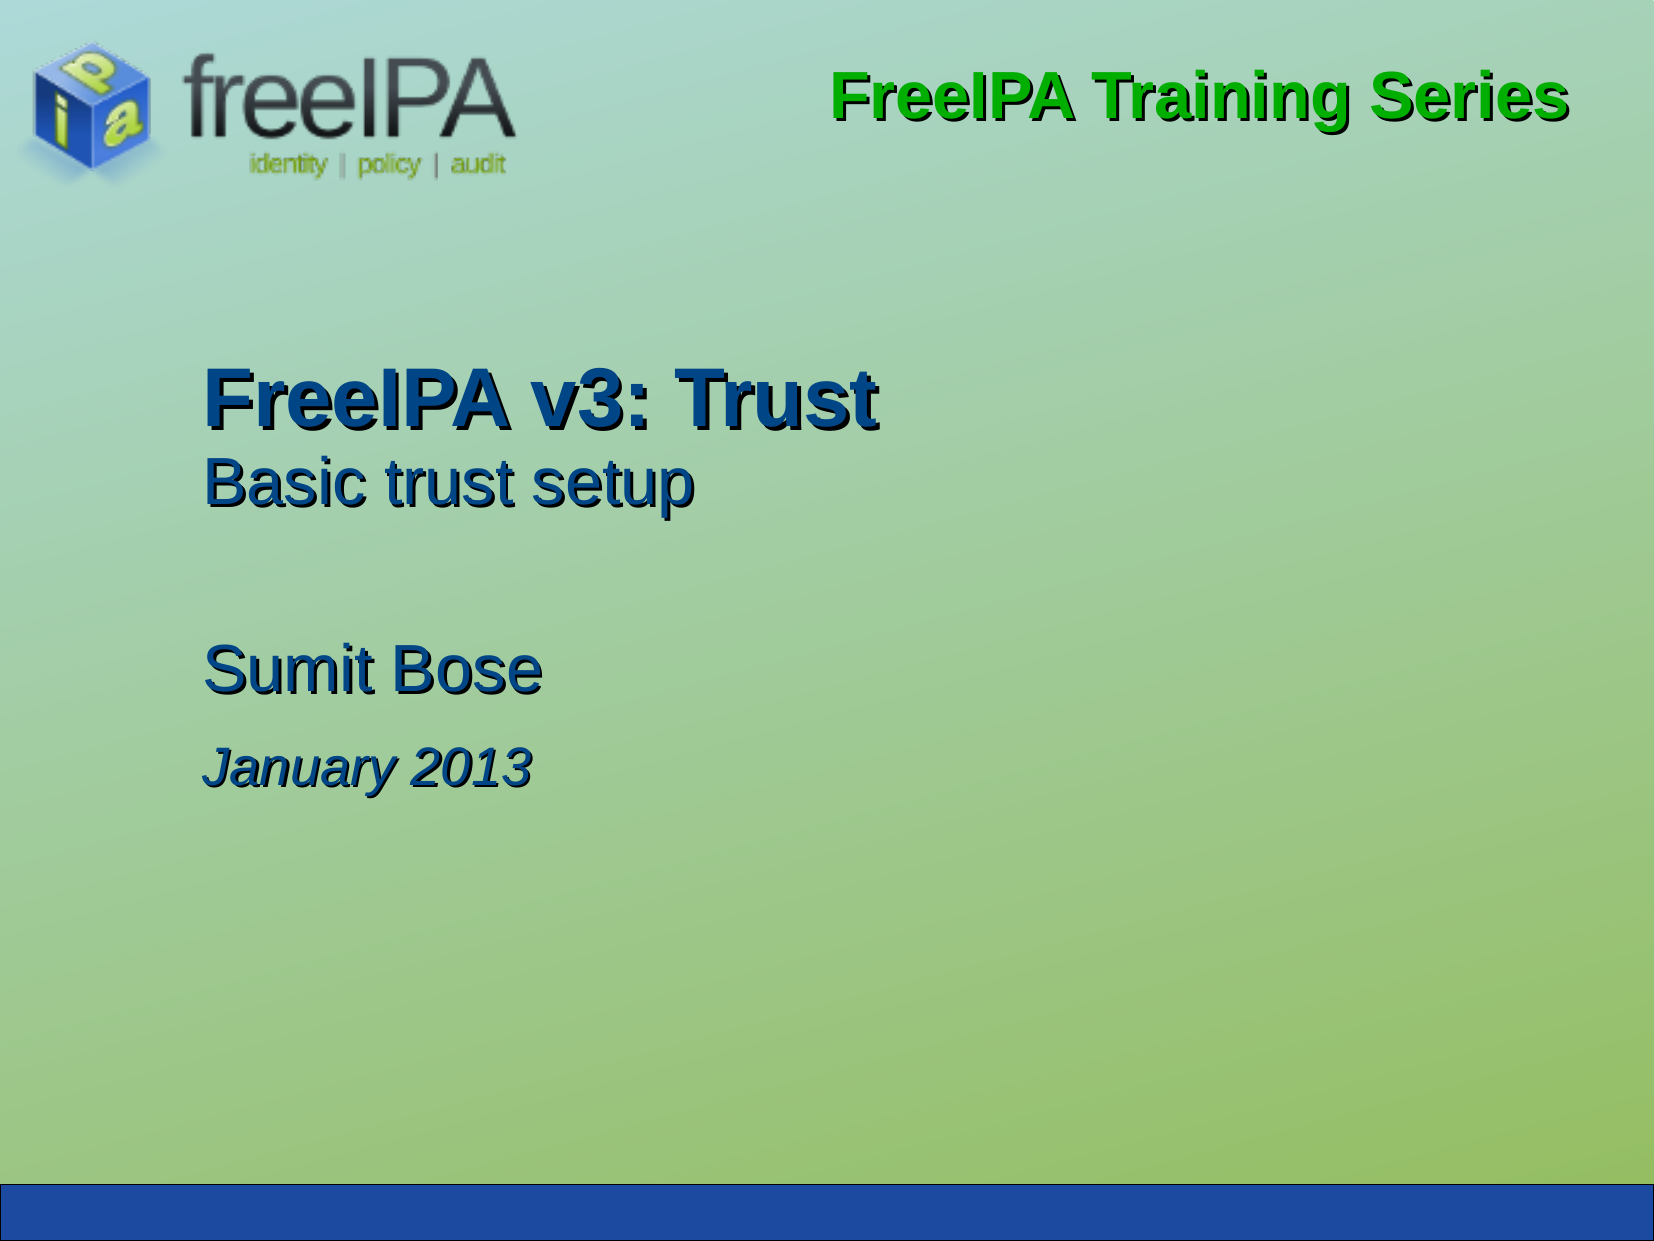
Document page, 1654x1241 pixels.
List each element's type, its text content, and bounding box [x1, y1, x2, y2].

picture [17, 35, 528, 193]
text_box FreeIPA v3: Trust Basic trust setup Sumit Bose January 2013 [187, 297, 1556, 758]
